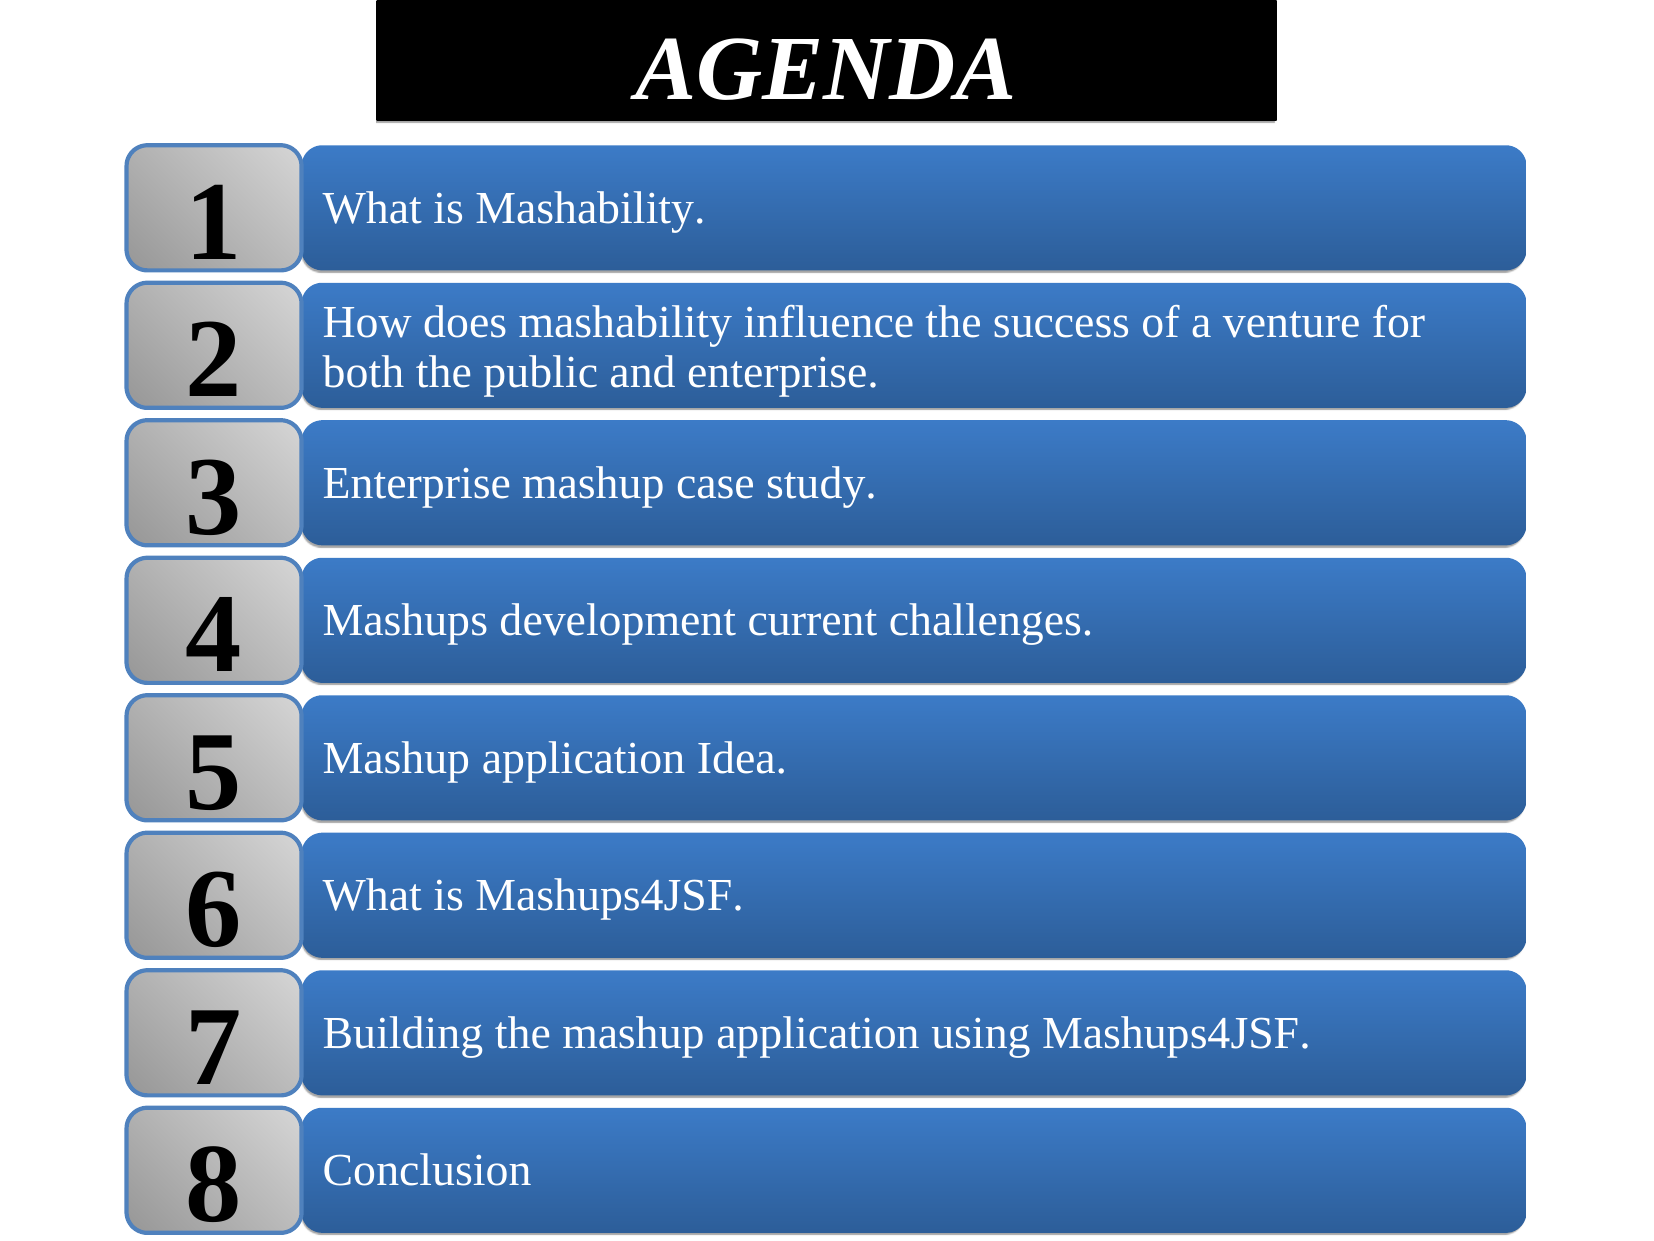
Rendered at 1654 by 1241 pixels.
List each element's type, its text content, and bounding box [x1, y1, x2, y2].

text_box Conclusion [302, 1107, 1527, 1233]
text_box 2 [126, 282, 302, 408]
text_box What is Mashability. [302, 145, 1527, 271]
text_box Mashups development current challenges. [302, 557, 1527, 683]
text_box 1 [126, 145, 302, 271]
text_box How does mashability influence the success of a venture for both the public and enterprise. [302, 282, 1527, 408]
text_box Mashup application Idea. [302, 695, 1527, 821]
text_box Building the mashup application using Mashups4JSF. [302, 970, 1527, 1096]
text_box 8 [126, 1107, 302, 1233]
text_box AGENDA [377, 0, 1277, 120]
text_box 5 [126, 695, 302, 821]
text_box 4 [126, 557, 302, 683]
text_box 3 [126, 420, 302, 546]
text_box Enterprise mashup case study. [302, 420, 1527, 546]
text_box 7 [126, 970, 302, 1096]
text_box What is Mashups4JSF. [302, 832, 1527, 958]
text_box 6 [126, 832, 302, 958]
